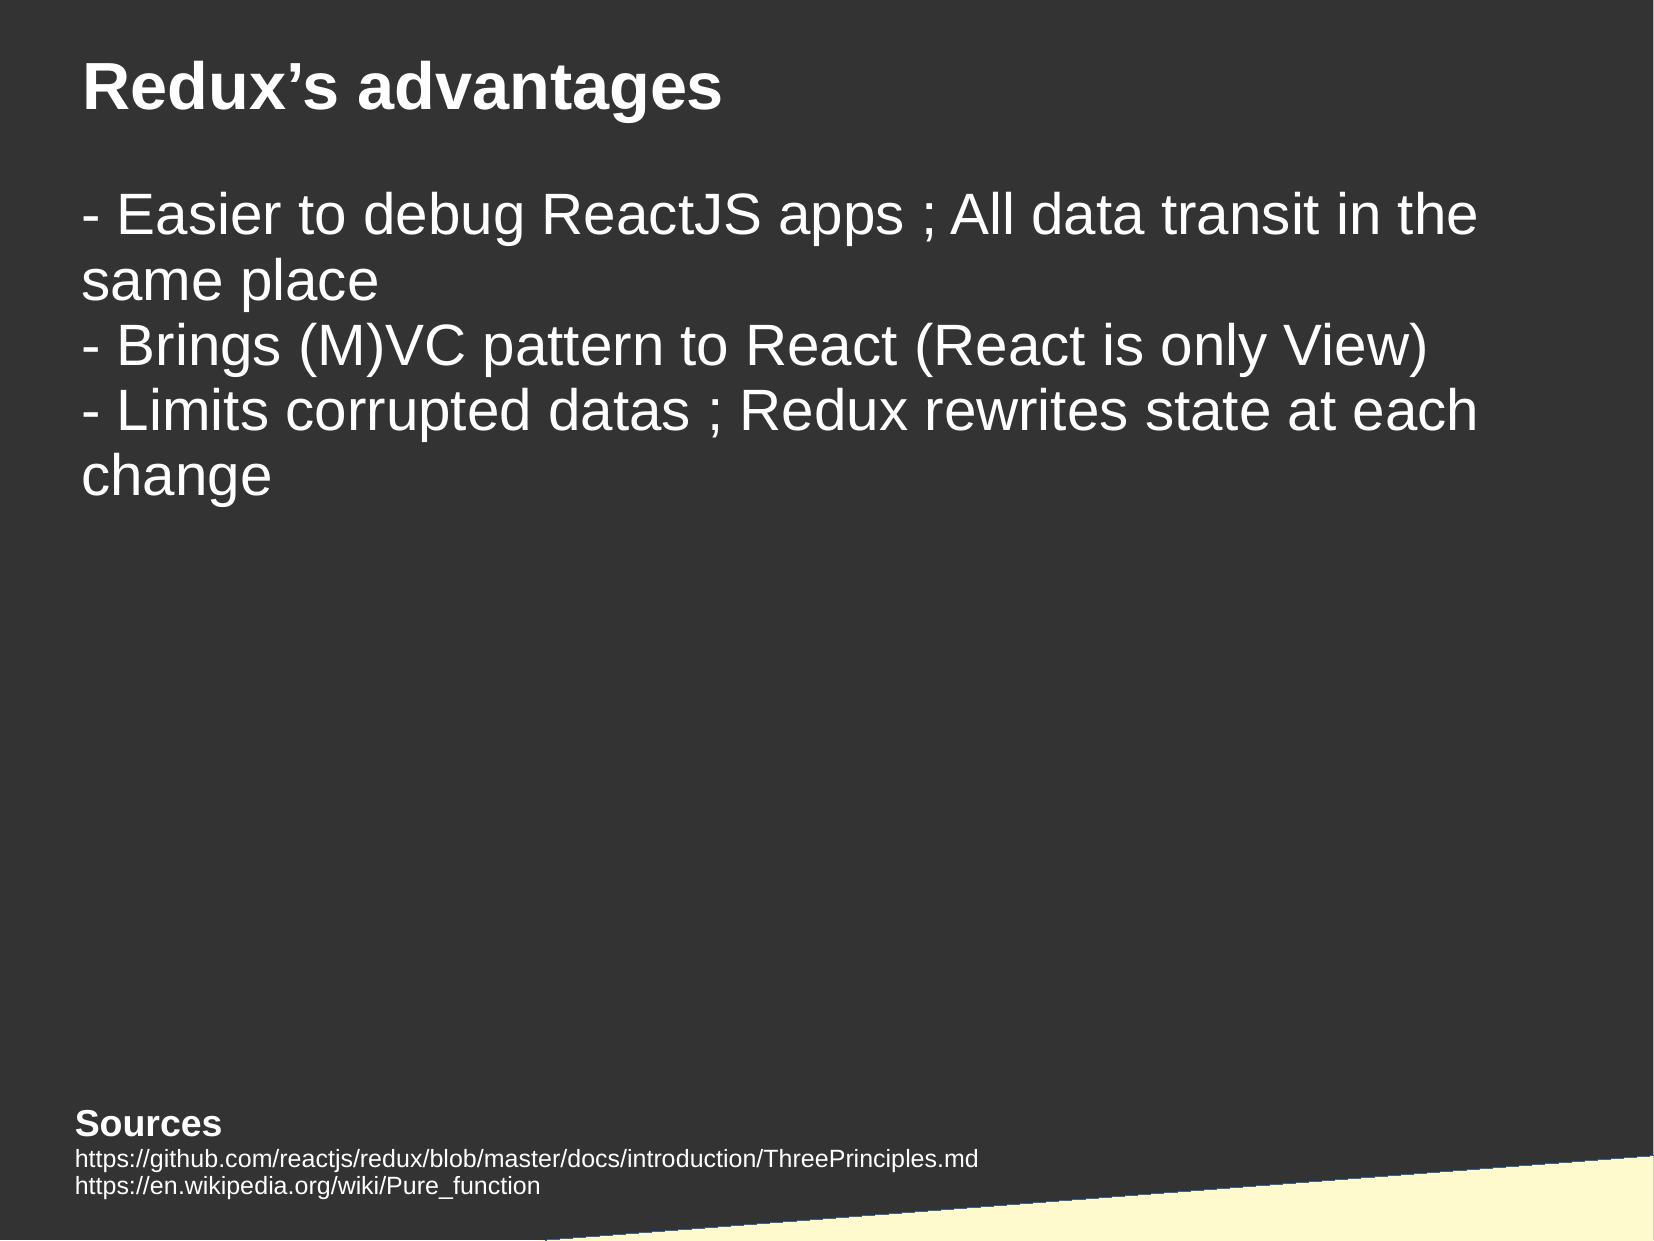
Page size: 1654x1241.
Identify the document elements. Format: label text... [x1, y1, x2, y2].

text_box [533, 1155, 1654, 1241]
title Redux’s advantages [82, 49, 1571, 257]
title - Easier to debug ReactJS apps ; All data transit in the same place - Brings (M)VC pattern to React (React is only View) - Limits corrupted datas ; Redux rewrites state at each change [81, 182, 1570, 835]
text_box Sources https://github.com/reactjs/redux/blob/master/docs/introduction/ThreePrinciples.md https://en.wikipedia.org/wiki/Pure_function [60, 1095, 1546, 1208]
